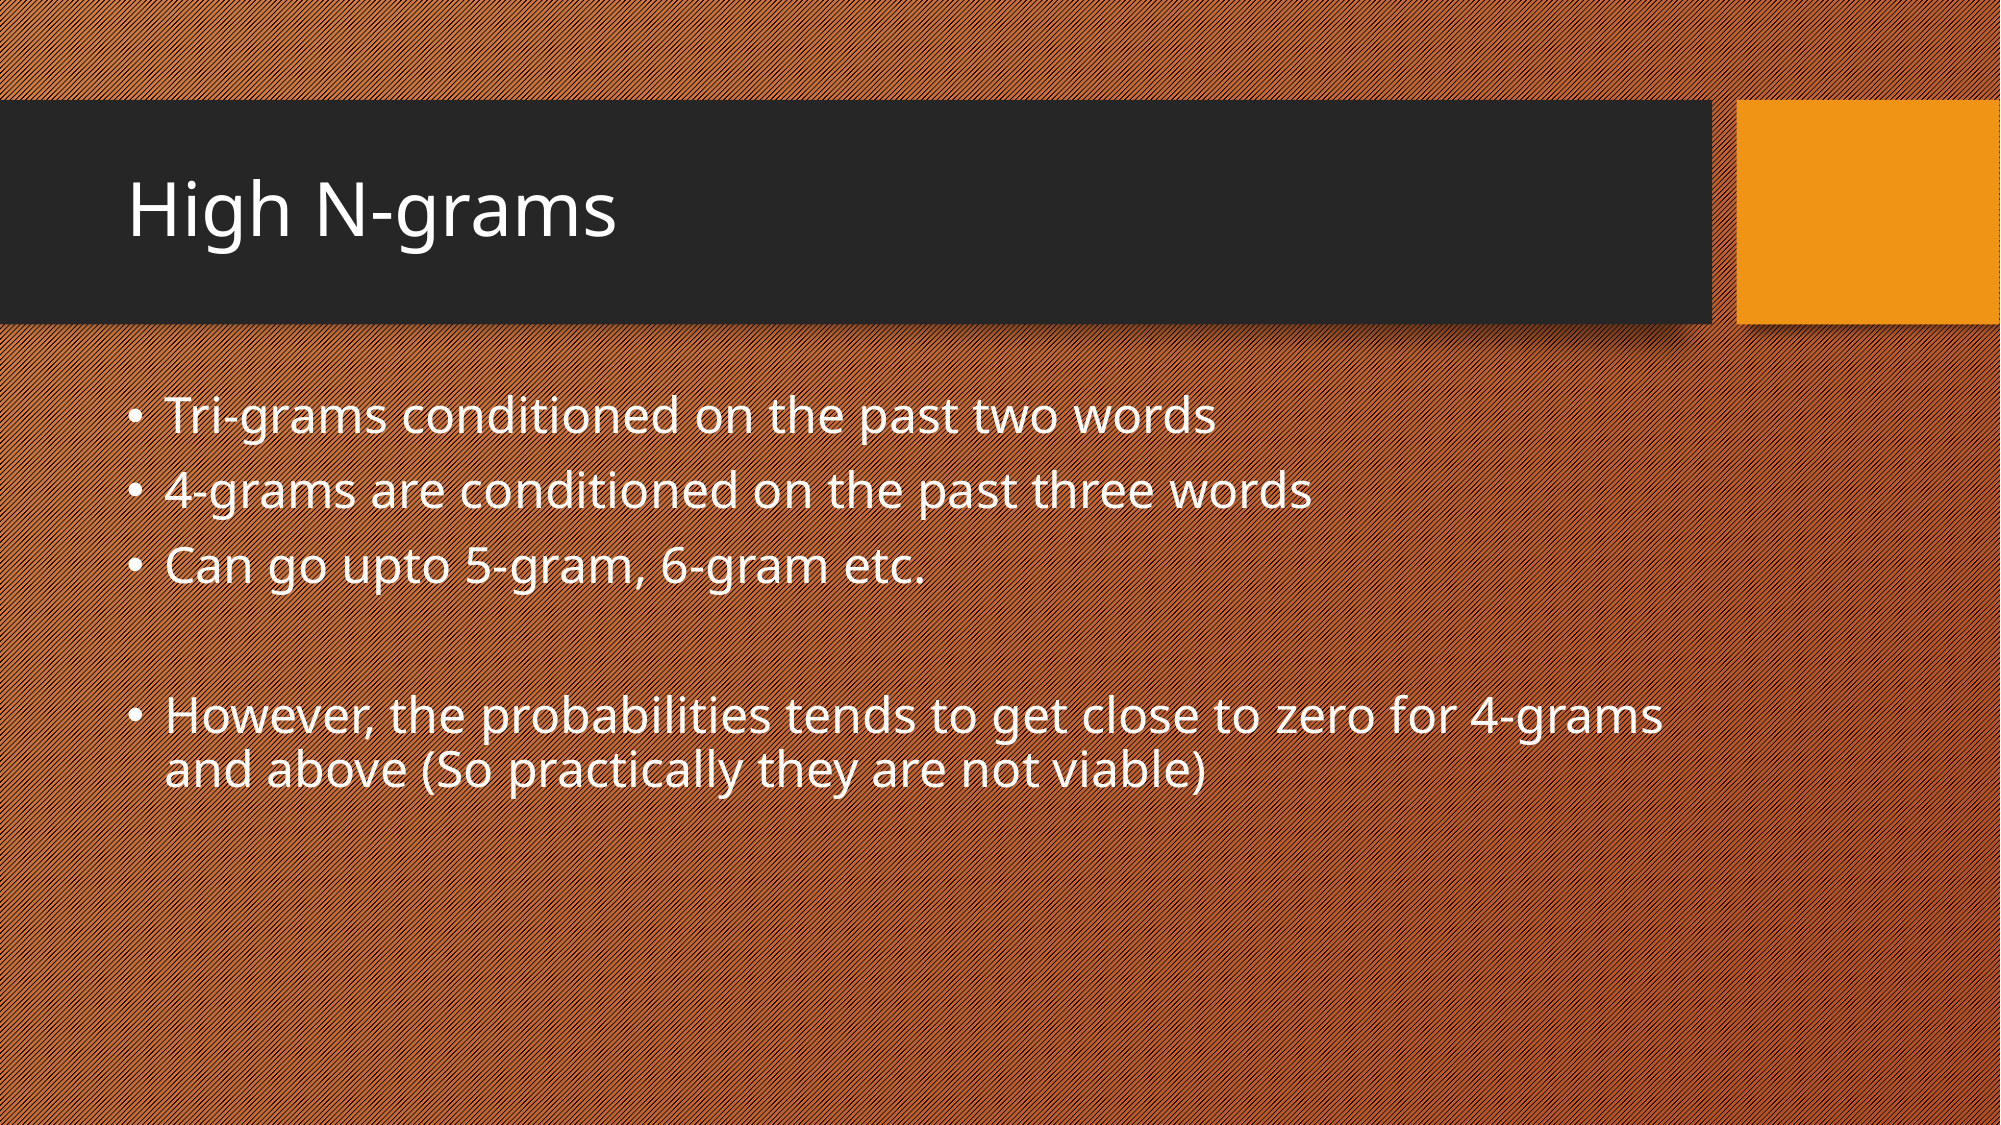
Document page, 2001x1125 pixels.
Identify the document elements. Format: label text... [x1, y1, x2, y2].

list Tri-grams conditioned on the past two words 4-grams are conditioned on the past three words Can go upto 5-gram, 6-gram etc. However, the probabilities tends to get close to zero for 4-grams and above (So practically they are not viable) [111, 383, 1689, 974]
picture [0, 0, 2000, 1125]
title High N-grams [111, 123, 1689, 301]
